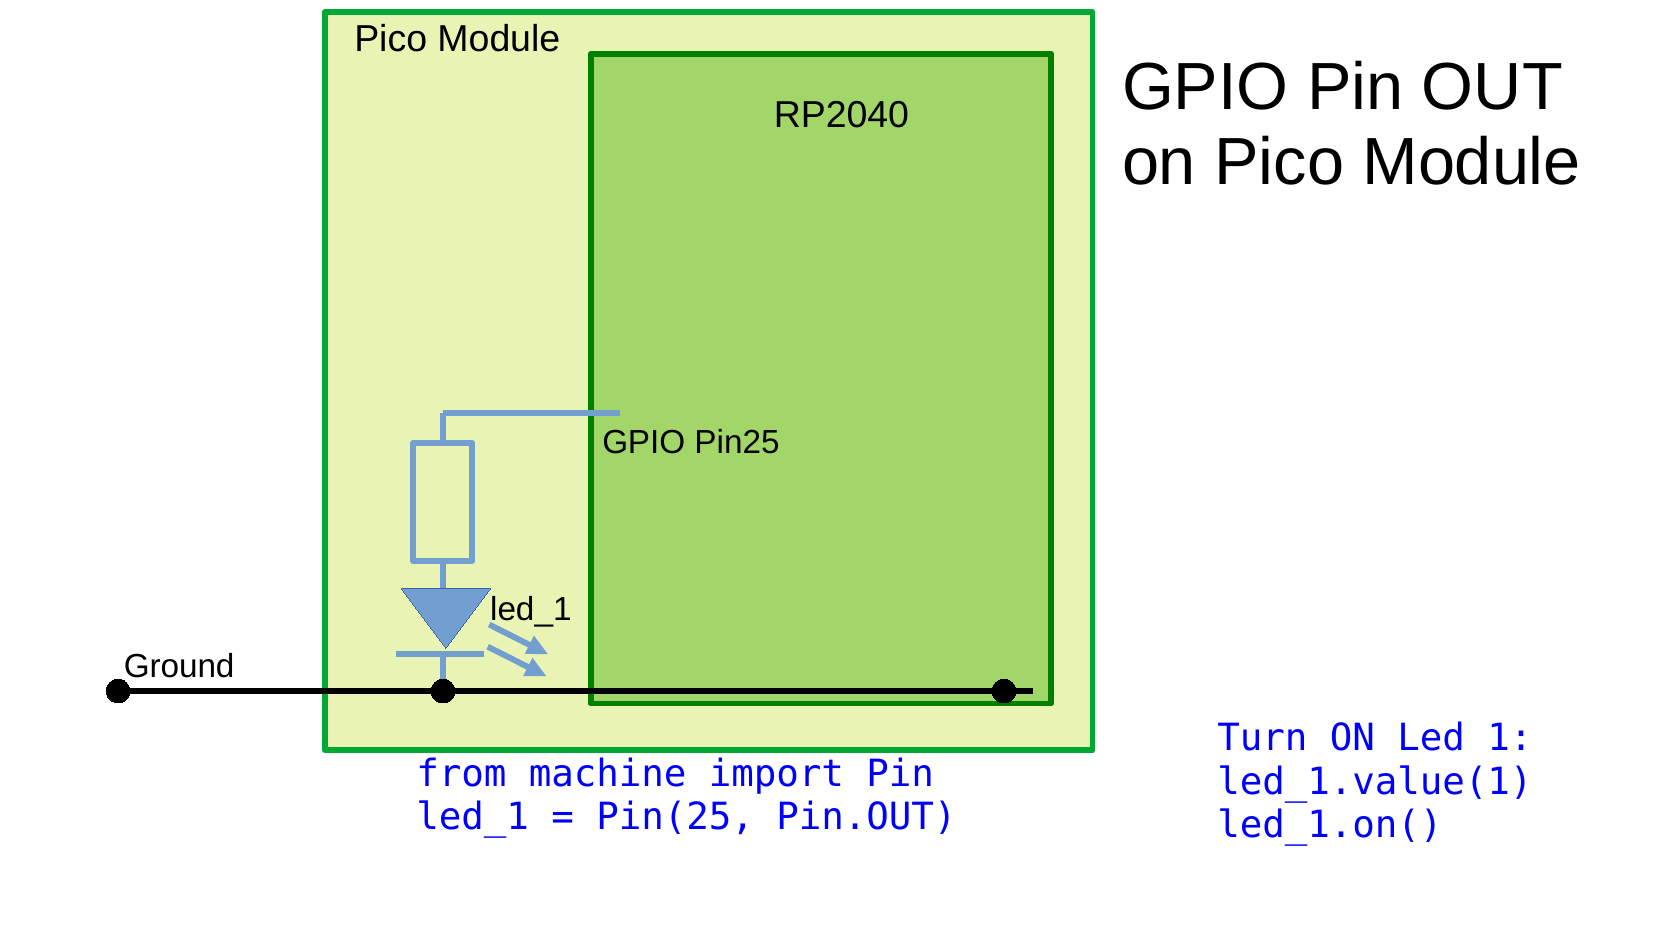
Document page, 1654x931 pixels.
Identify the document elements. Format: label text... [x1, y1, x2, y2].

text_box Ground [124, 647, 420, 686]
text_box Turn ON Led 1: led_1.value(1) led_1.on() [1202, 708, 1565, 866]
text_box Pico Module [354, 17, 562, 60]
text_box RP2040 [738, 93, 945, 136]
text_box GPIO Pin25 [602, 423, 810, 461]
text_box from machine import Pin led_1 = Pin(25, Pin.OUT) [401, 744, 1202, 846]
text_box [106, 679, 130, 703]
title GPIO Pin OUT on Pico Module [1122, 11, 1654, 237]
text_box led_1 [490, 590, 573, 628]
text_box [324, 11, 1093, 751]
